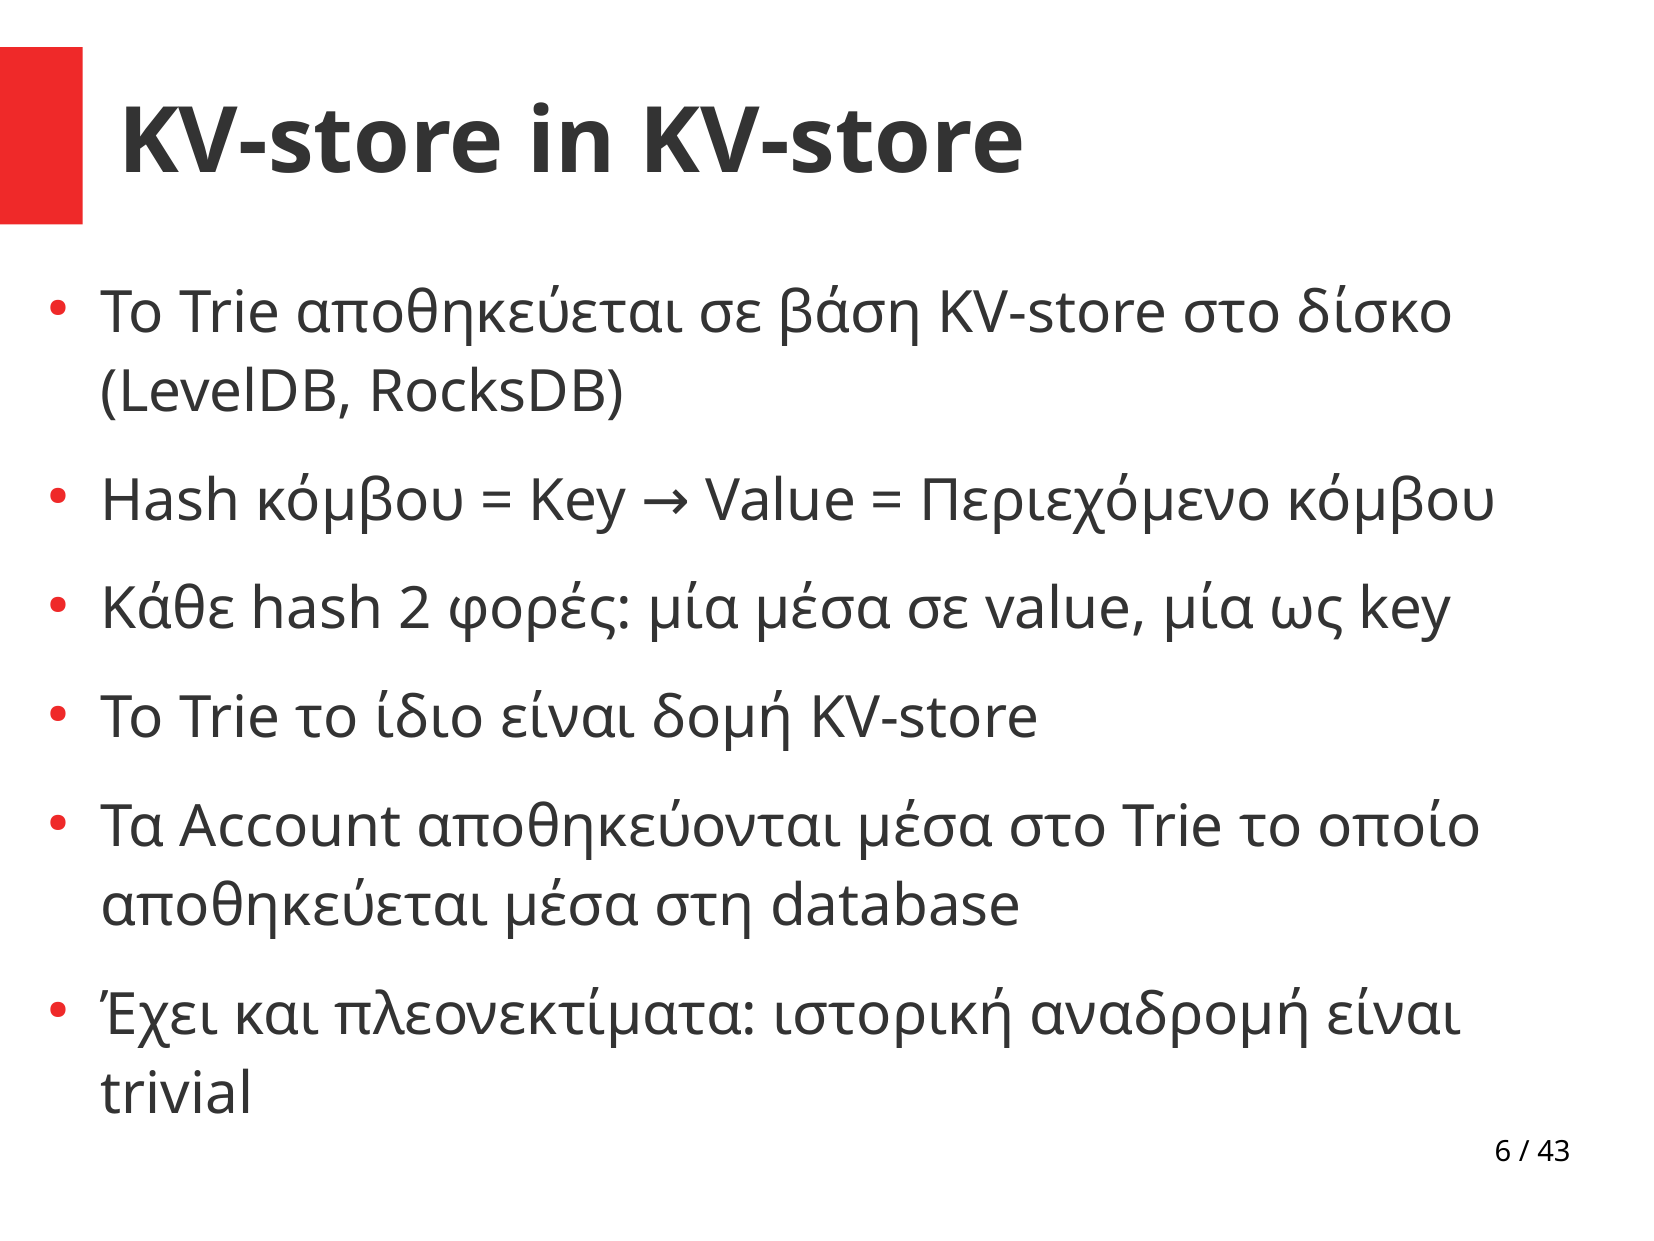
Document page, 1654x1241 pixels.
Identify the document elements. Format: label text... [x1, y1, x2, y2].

list Το Trie αποθηκεύεται σε βάση KV-store στο δίσκο (LevelDB, RocksDB) Hash κόμβου = Key → Value = Περιεχόμενο κόμβου Κάθε hash 2 φορές: μία μέσα σε value, μία ως key Το Trie το ίδιο είναι δομή KV-store Τα Account αποθηκεύονται μέσα στο Trie το οποίο αποθηκεύεται μέσα στη database Έχει και πλεονεκτίματα: ιστορική αναδρομή είναι trivial [30, 270, 1621, 1096]
title KV-store in KV-store [118, 33, 1571, 241]
